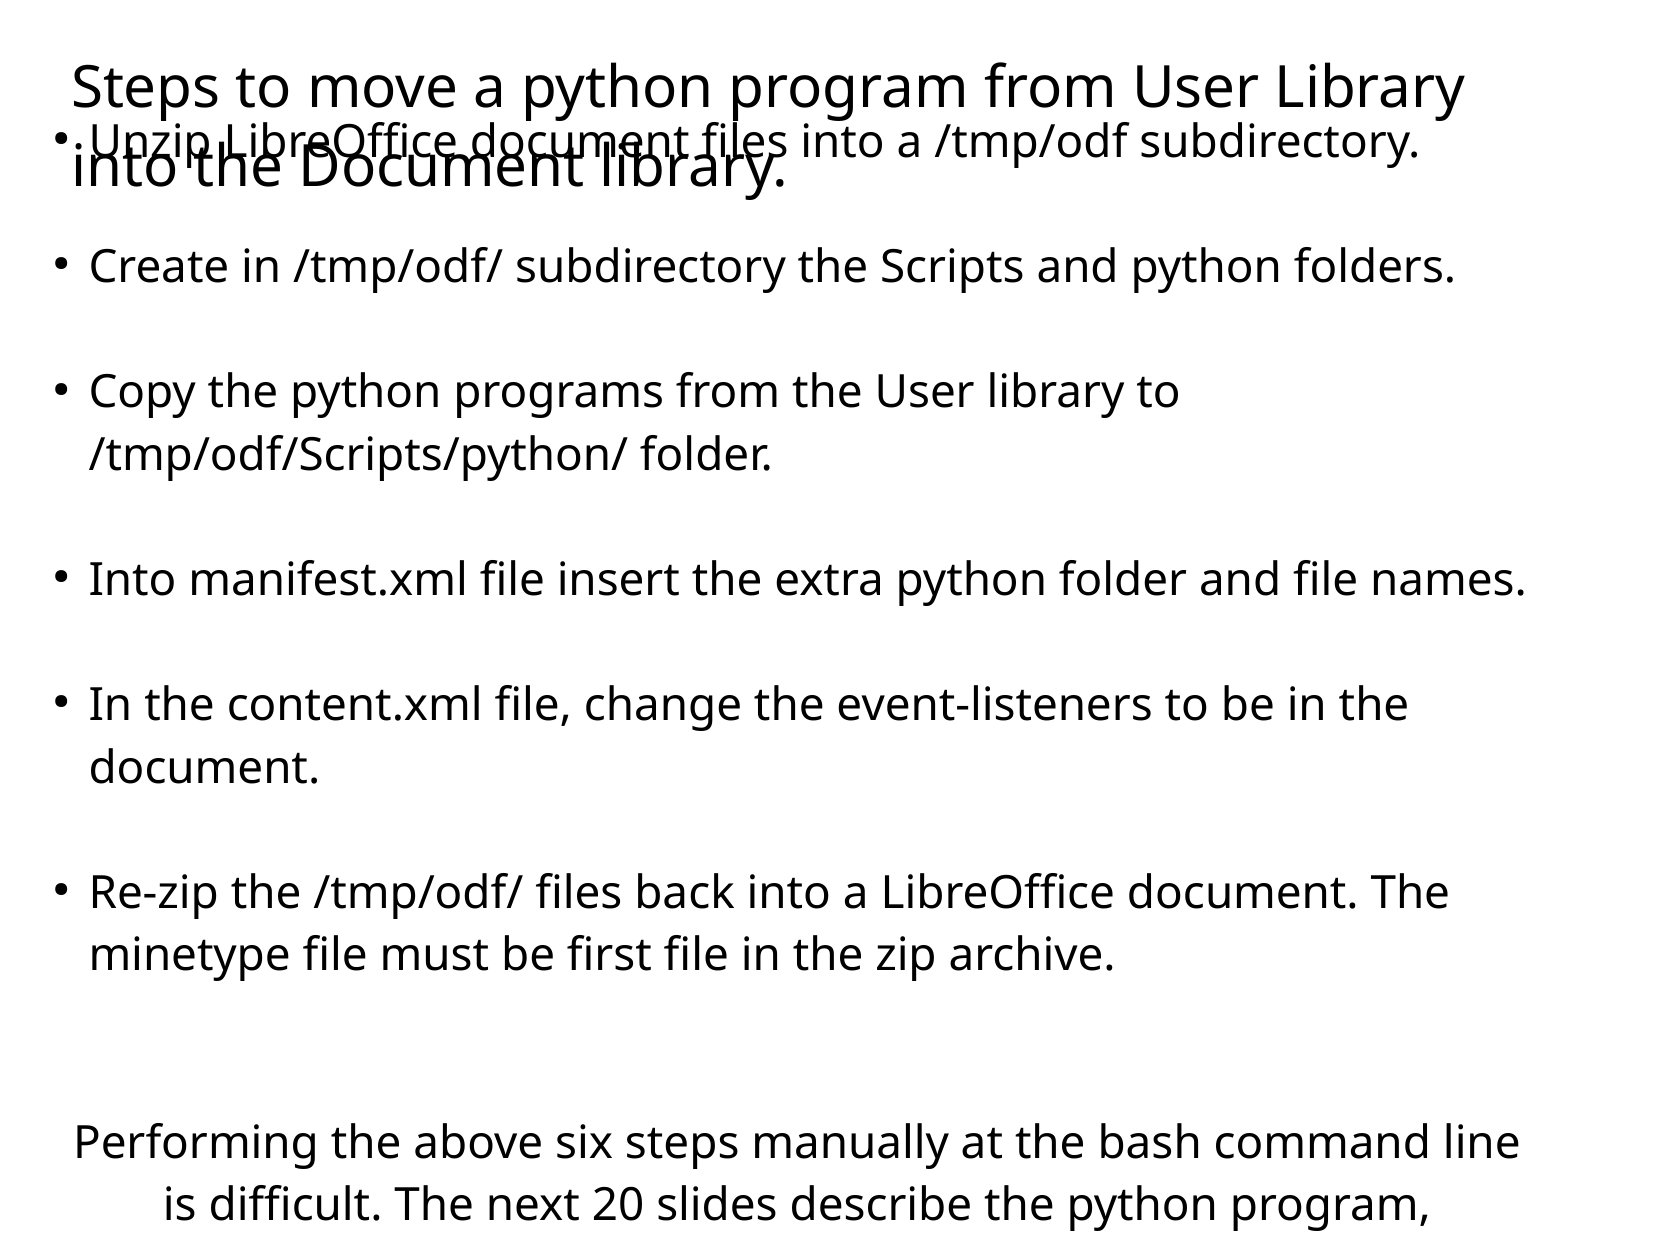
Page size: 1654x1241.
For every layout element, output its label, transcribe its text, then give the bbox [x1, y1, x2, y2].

title Steps to move a python program from User Library into the Document library. [70, 60, 1560, 189]
text_box Unzip LibreOffice document files into a /tmp/odf subdirectory. Create in /tmp/odf/ subdirectory the Scripts and python folders. Copy the python programs from the User library to /tmp/odf/Scripts/python/ folder. Into manifest.xml file insert the extra python folder and file names. In the content.xml file, change the event-listeners to be in the document. Re-zip the /tmp/odf/ files back into a LibreOffice document. The minetype file must be first file in the zip archive. Performing the above six steps manually at the bash command line is difficult. The next 20 slides describe the python program, user2document.py, that does the above. [53, 212, 1542, 1193]
